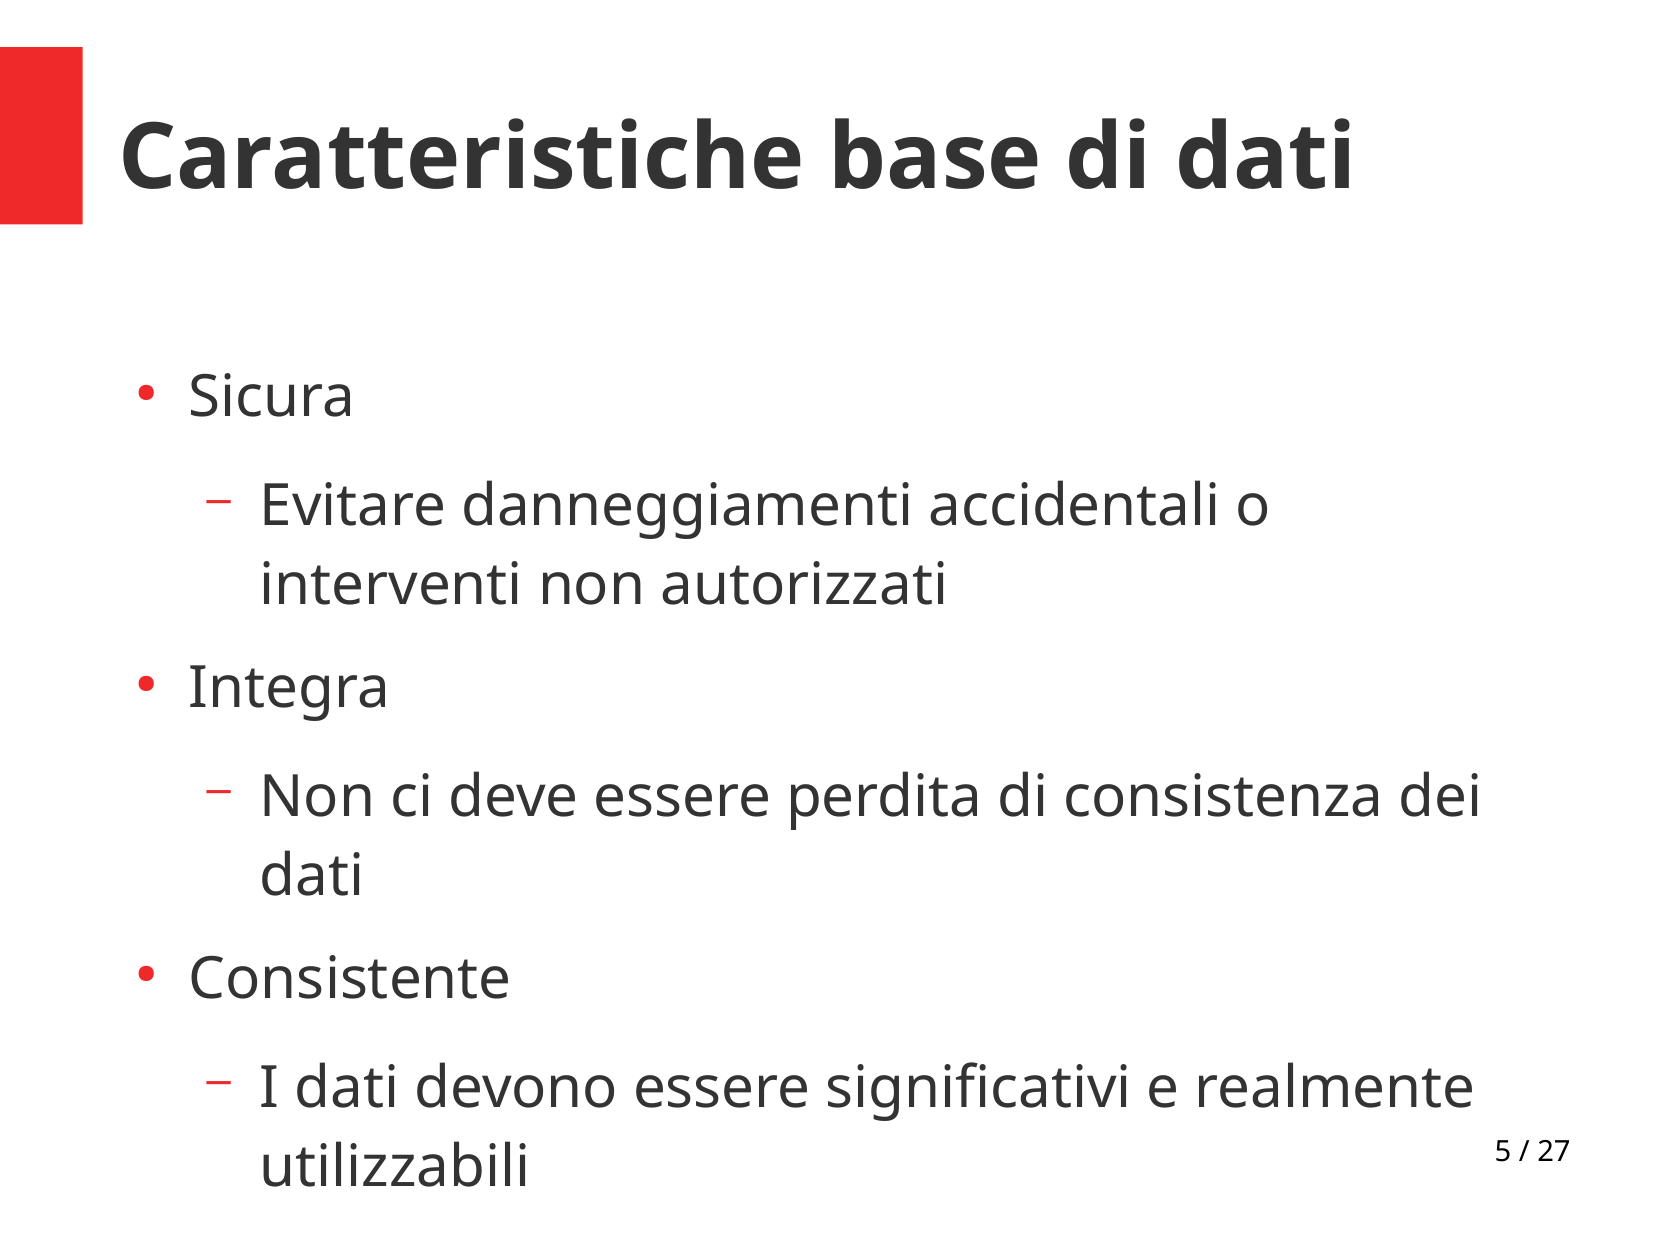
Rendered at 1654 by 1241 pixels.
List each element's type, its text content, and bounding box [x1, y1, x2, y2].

title Caratteristiche base di dati [118, 49, 1571, 257]
list Sicura Evitare danneggiamenti accidentali o interventi non autorizzati Integra Non ci deve essere perdita di consistenza dei dati Consistente I dati devono essere significativi e realmente utilizzabili [118, 354, 1536, 1074]
